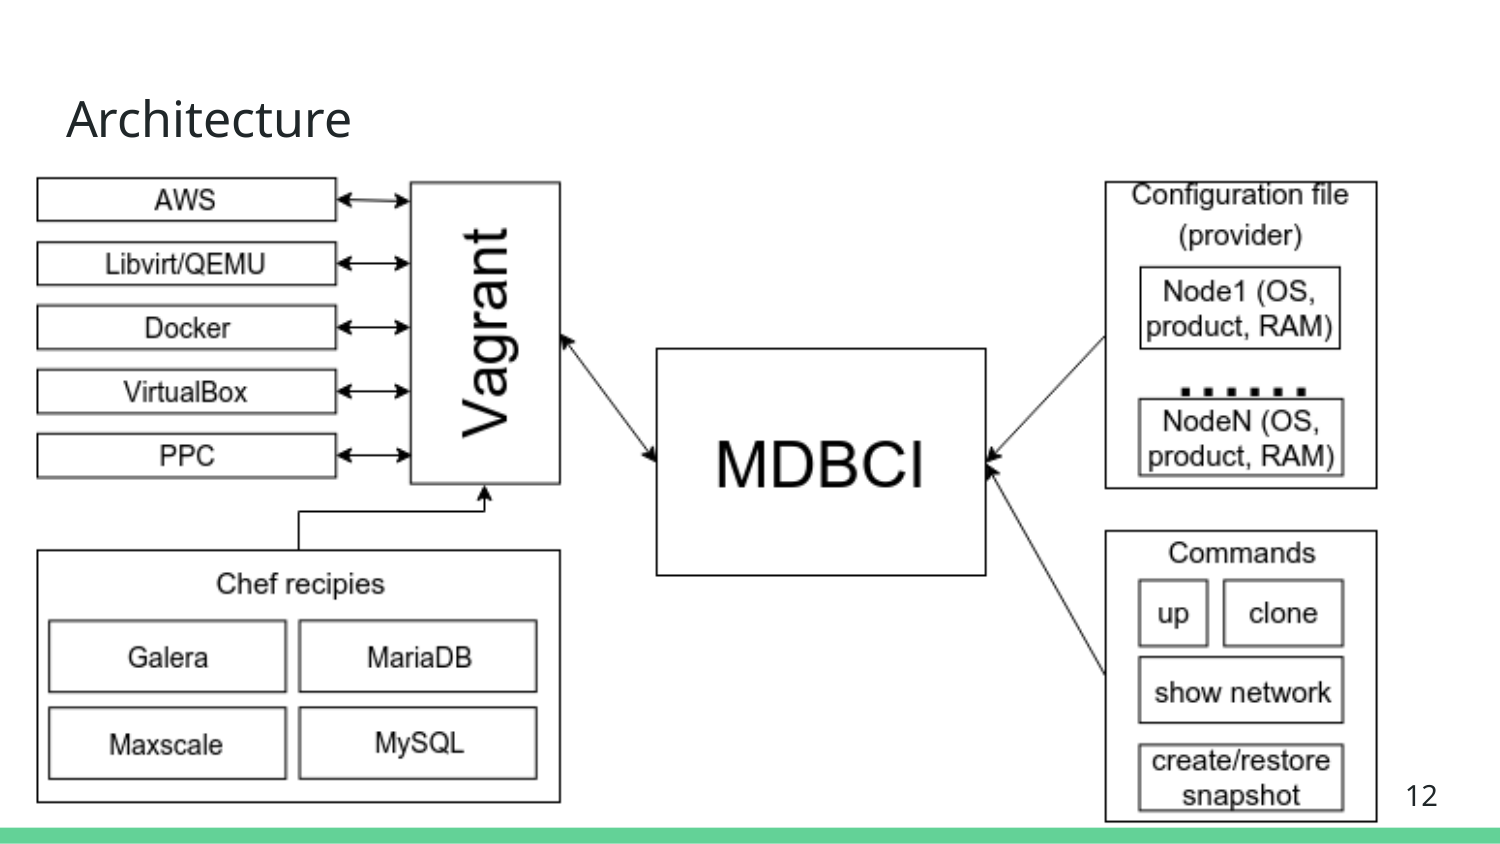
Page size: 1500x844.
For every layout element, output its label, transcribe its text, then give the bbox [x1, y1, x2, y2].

picture [35, 166, 1380, 825]
slide_number <number> [1389, 764, 1480, 830]
title Architecture [51, 72, 1449, 167]
